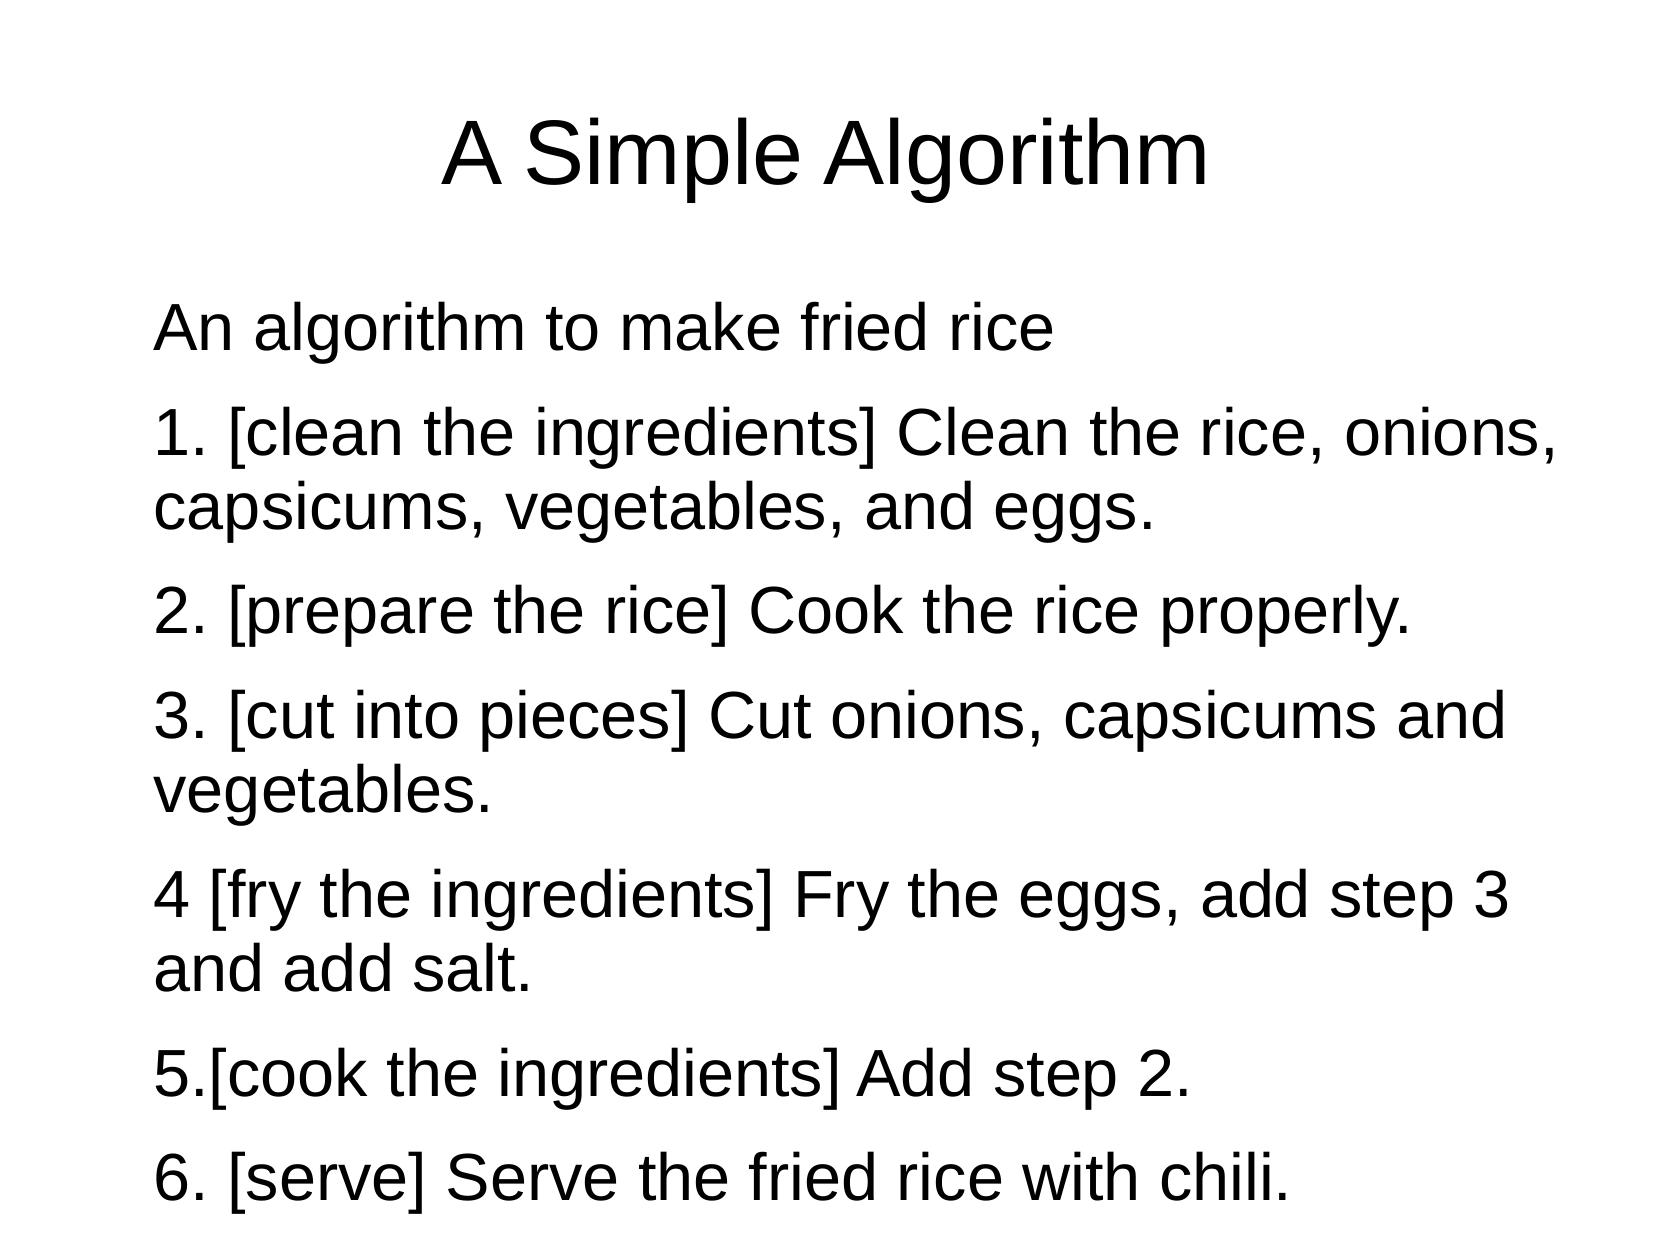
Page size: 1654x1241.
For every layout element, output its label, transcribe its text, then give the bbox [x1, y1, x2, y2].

list An algorithm to make fried rice 1. [clean the ingredients] Clean the rice, onions, capsicums, vegetables, and eggs. 2. [prepare the rice] Cook the rice properly. 3. [cut into pieces] Cut onions, capsicums and vegetables. 4 [fry the ingredients] Fry the eggs, add step 3 and add salt. 5.[cook the ingredients] Add step 2. 6. [serve] Serve the fried rice with chili. [82, 290, 1571, 1215]
title A Simple Algorithm [82, 49, 1571, 257]
